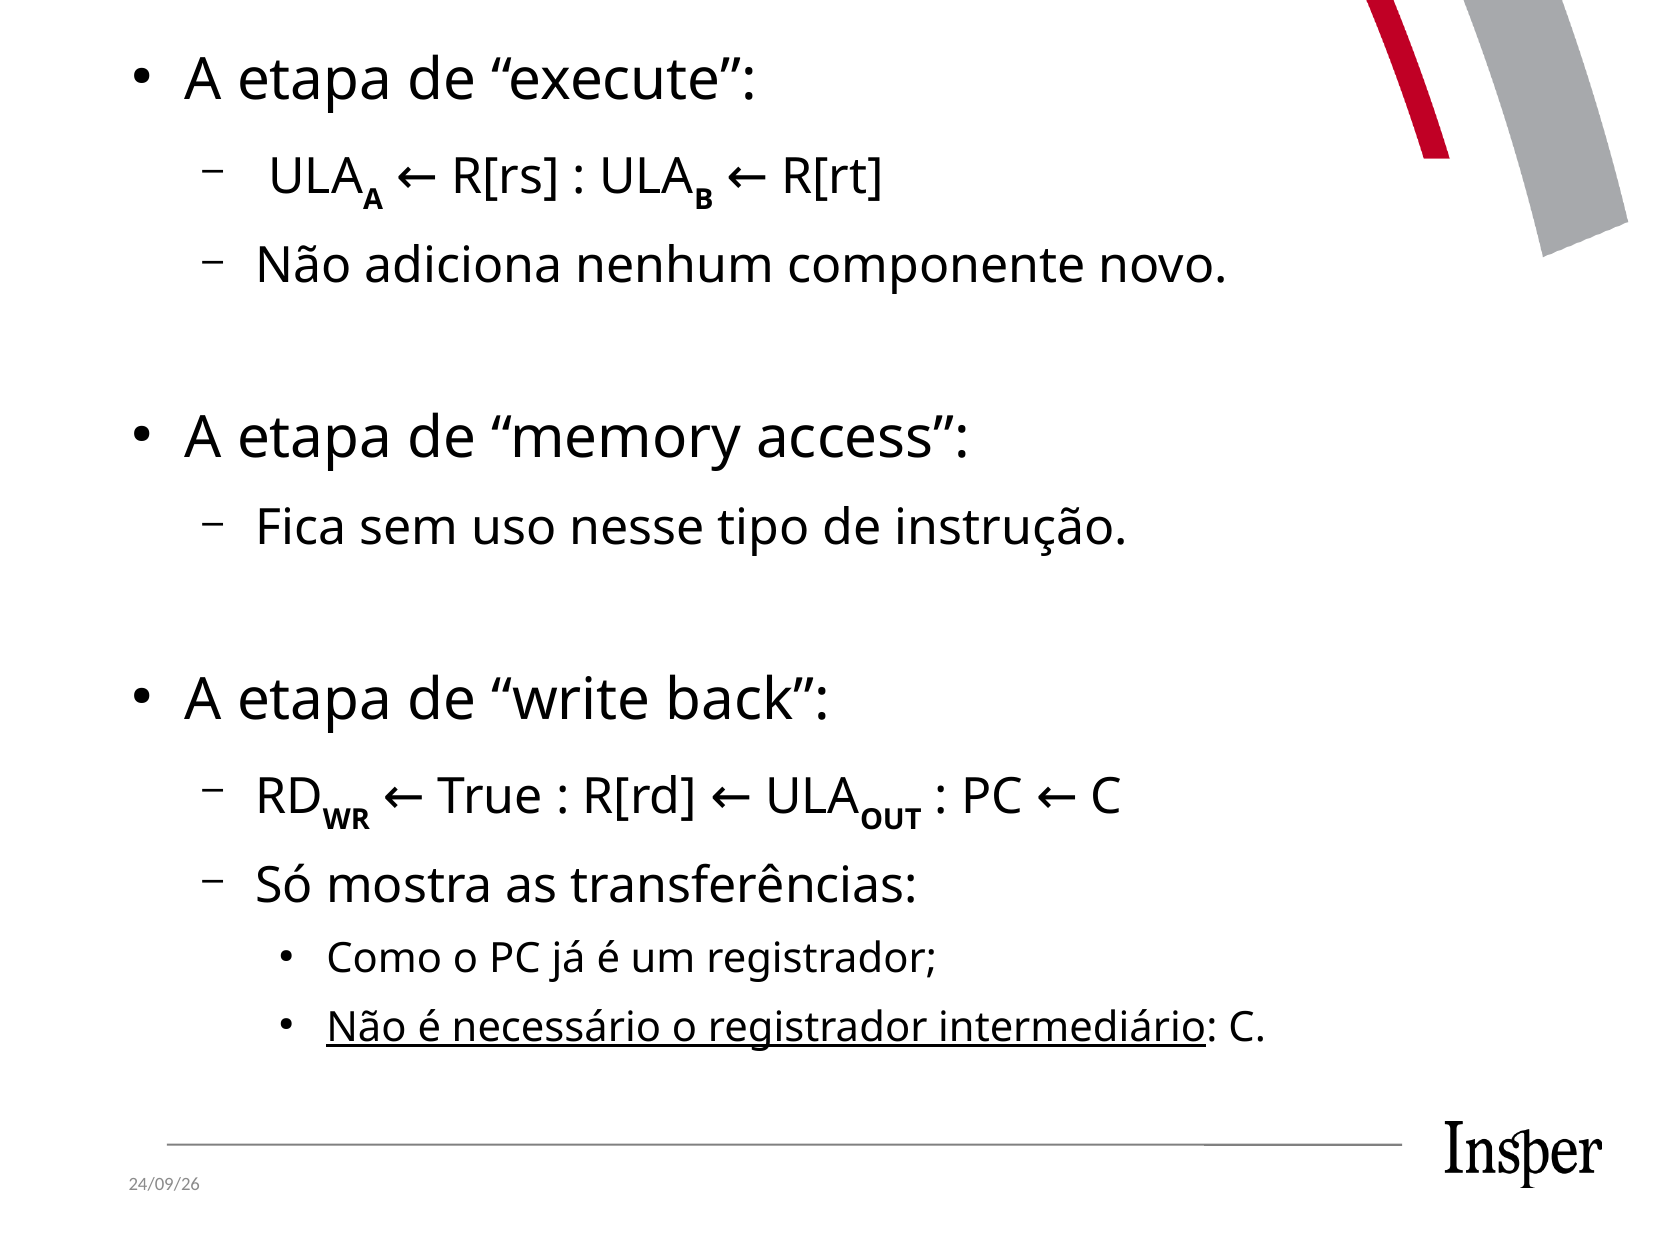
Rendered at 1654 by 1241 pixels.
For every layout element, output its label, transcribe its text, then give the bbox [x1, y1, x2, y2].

list A etapa de “execute”: ULAA ← R[rs] : ULAB ← R[rt] Não adiciona nenhum componente novo. A etapa de “memory access”: Fica sem uso nesse tipo de instrução. A etapa de “write back”: RDWR ← True : R[rd] ← ULAOUT : PC ← C Só mostra as transferências: Como o PC já é um registrador; Não é necessário o registrador intermediário: C. [113, 49, 1540, 1117]
